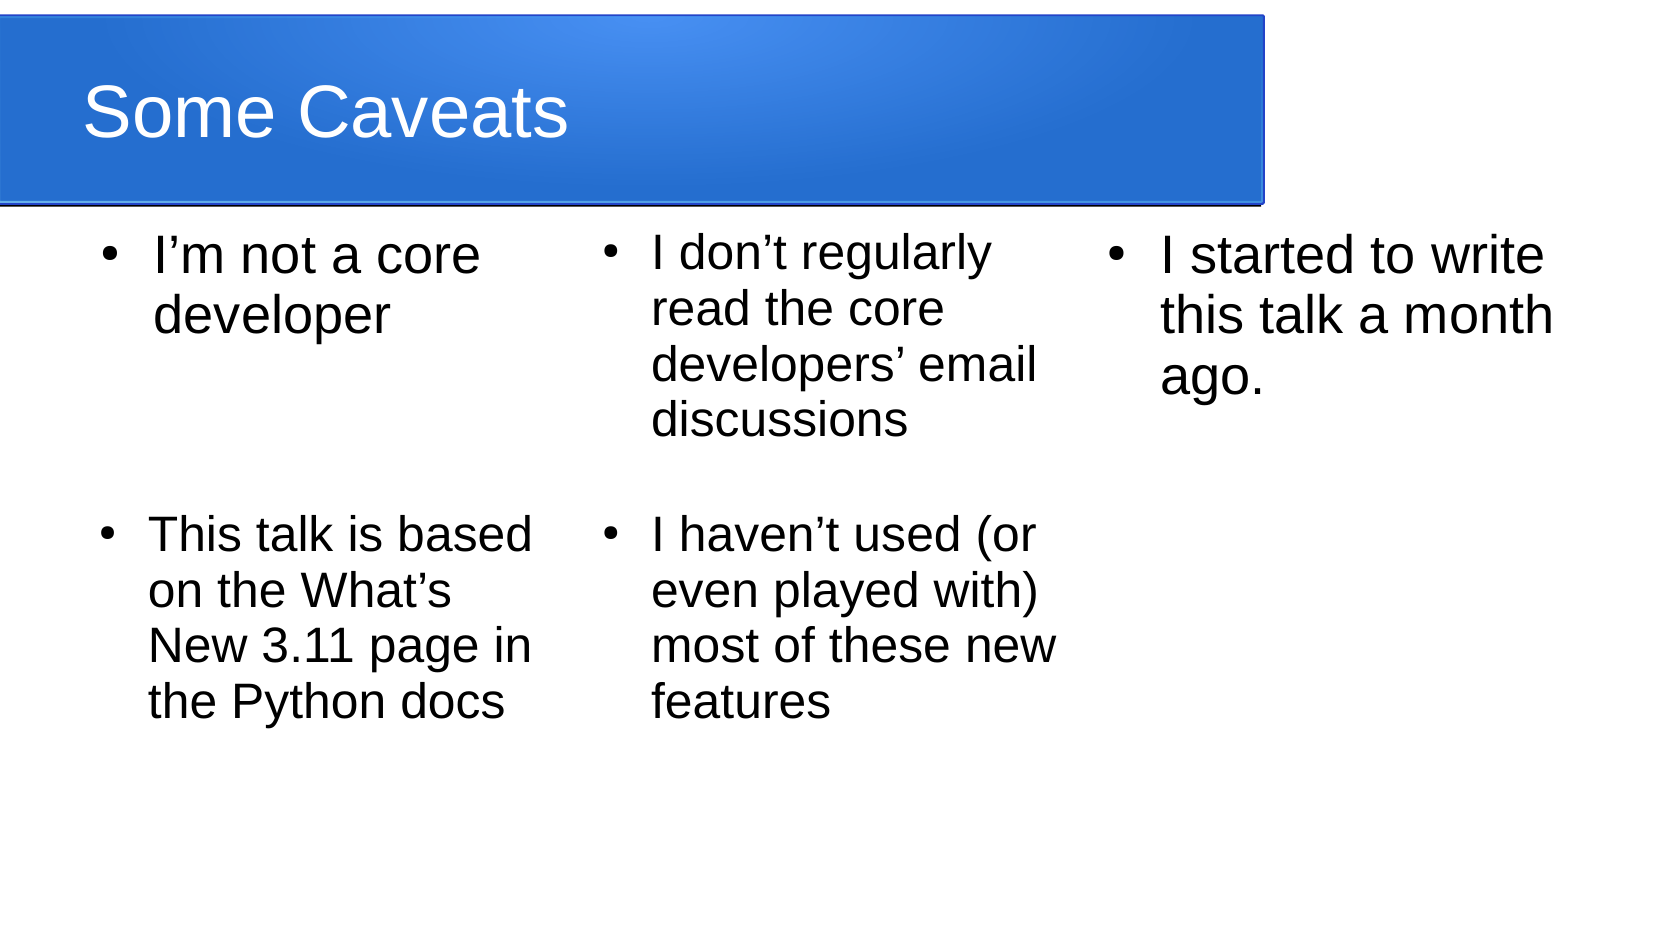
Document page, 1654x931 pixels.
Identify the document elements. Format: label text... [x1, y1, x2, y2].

list This talk is based on the What’s New 3.11 page in the Python docs [82, 506, 562, 764]
title Some Caveats [82, 35, 1235, 189]
list I don’t regularly read the core developers’ email discussions [585, 224, 1066, 482]
list I’m not a core developer [82, 224, 562, 482]
list I haven’t used (or even played with) most of these new features [585, 506, 1066, 764]
list I started to write this talk a month ago. [1089, 224, 1569, 482]
